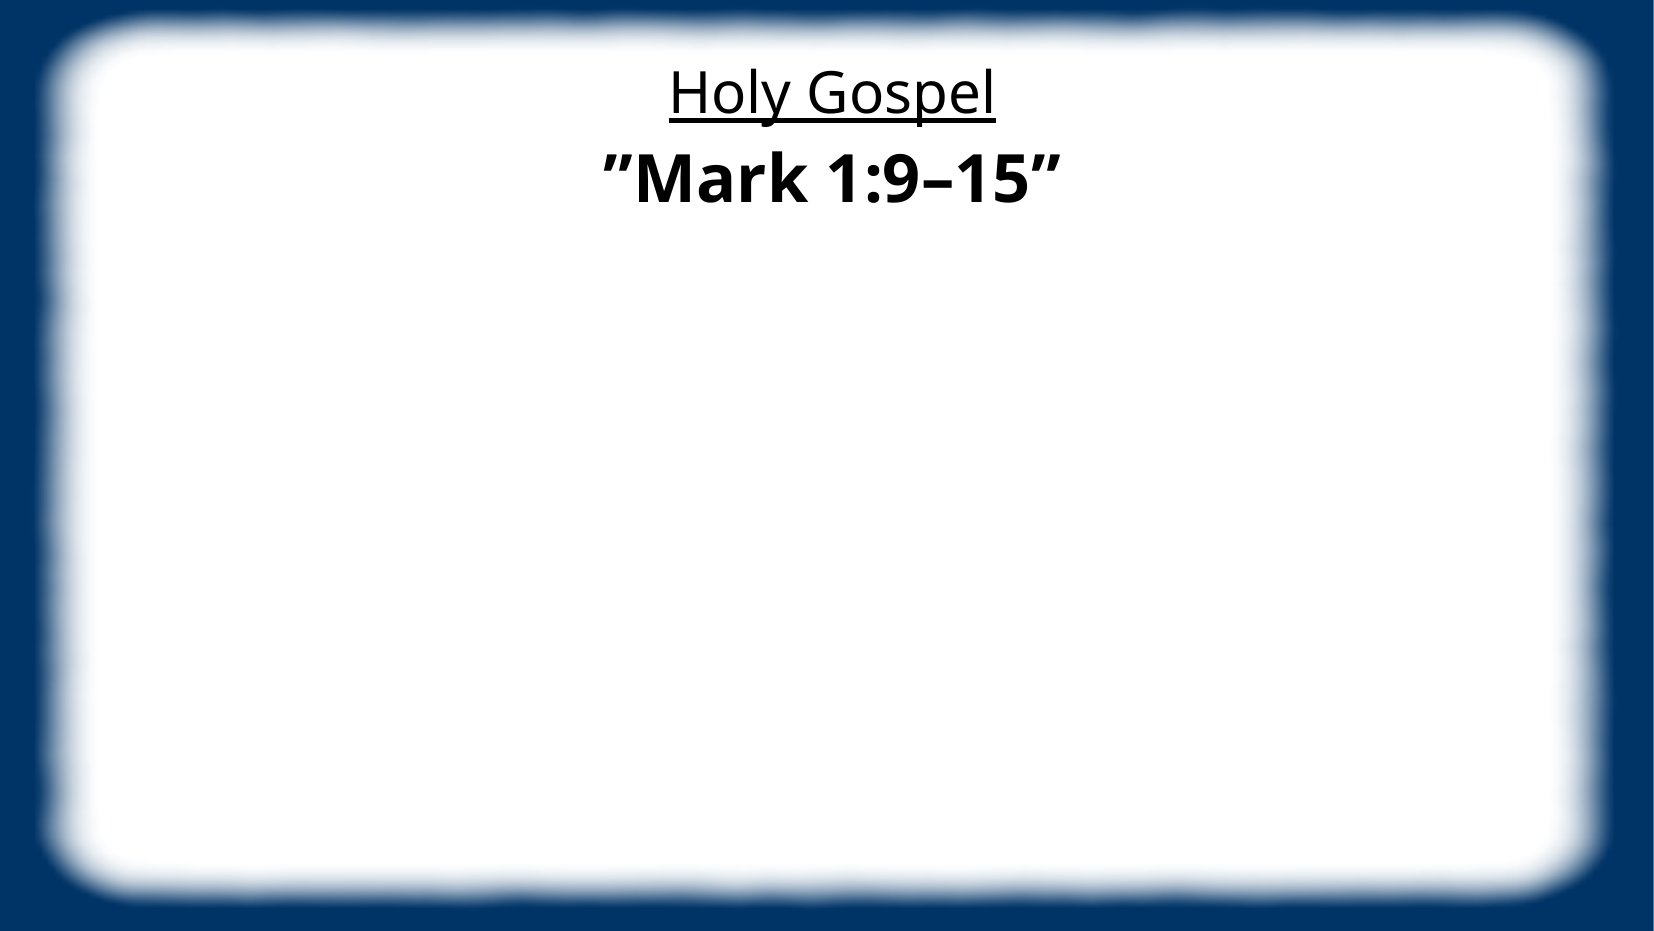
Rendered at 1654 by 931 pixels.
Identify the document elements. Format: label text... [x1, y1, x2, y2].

picture [0, 0, 1654, 931]
text_box Holy Gospel ”Mark 1:9–15” [120, 44, 1546, 226]
